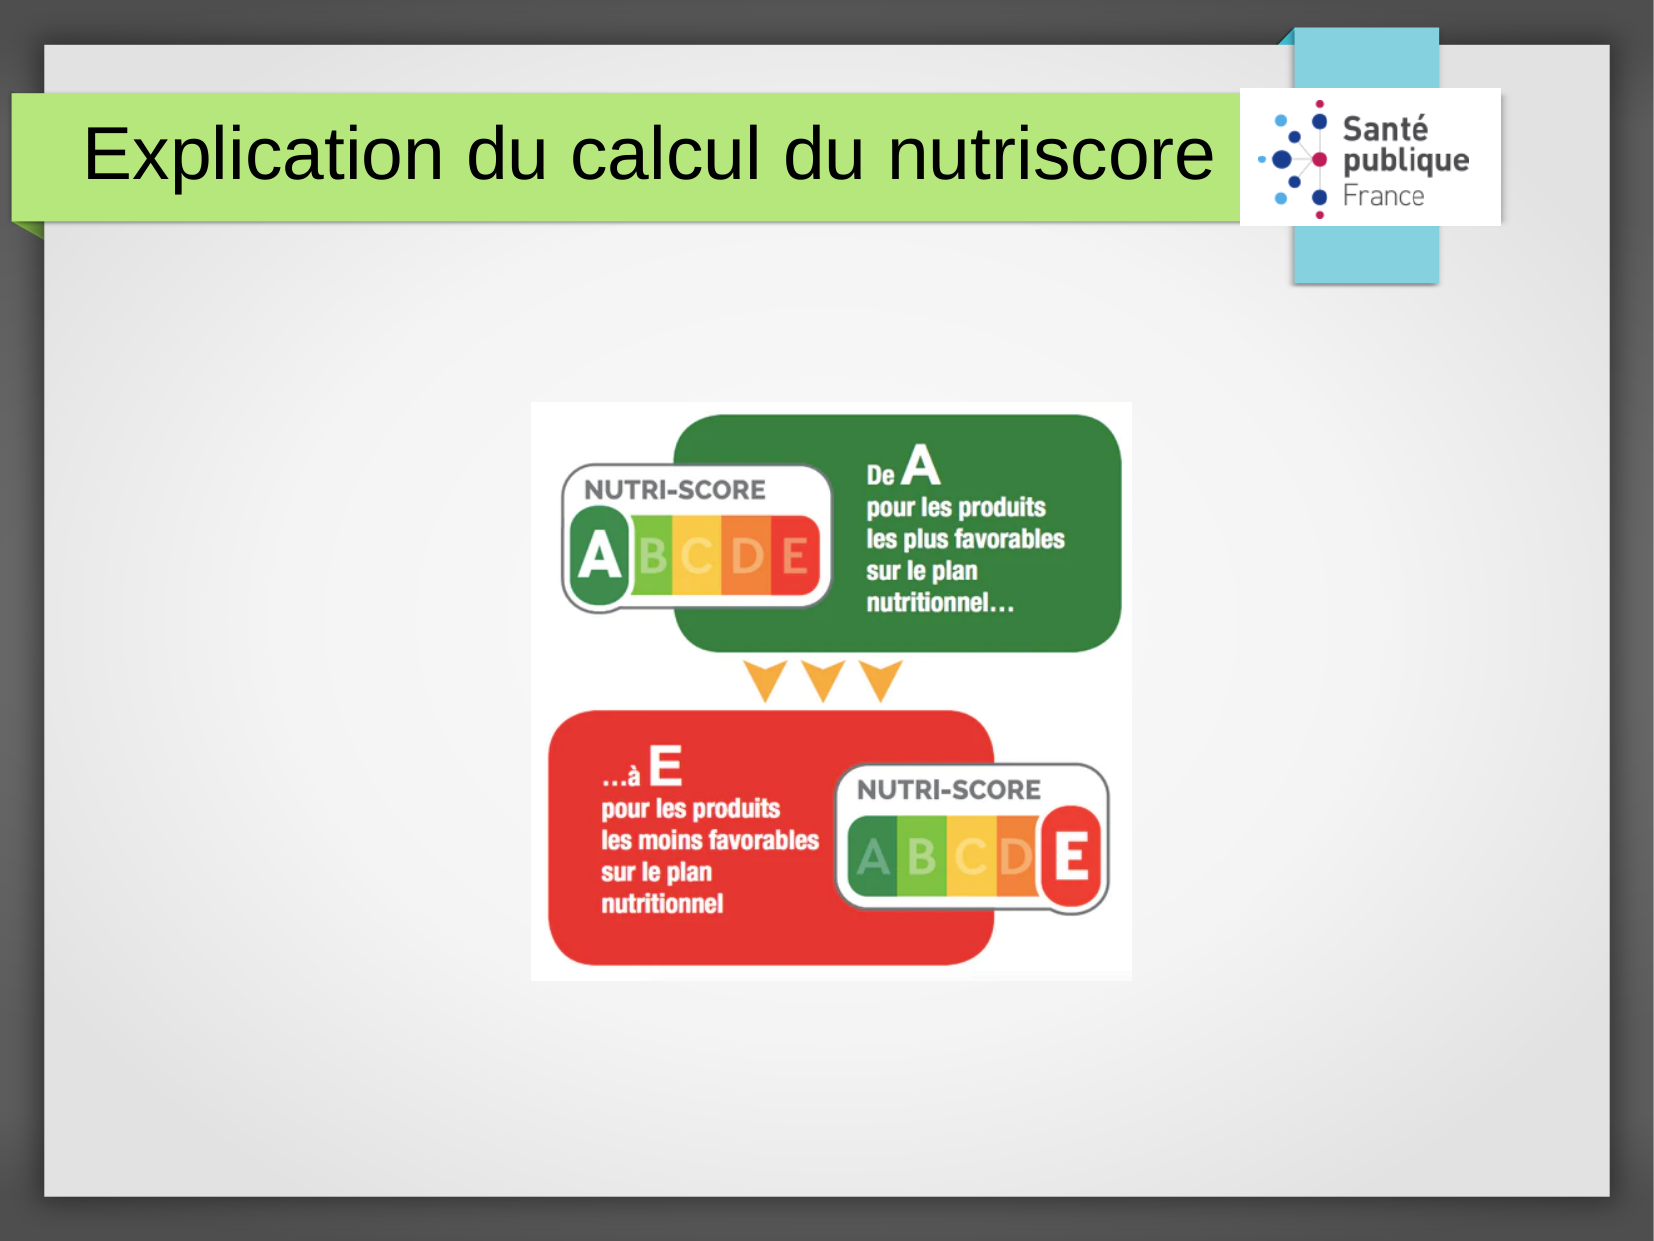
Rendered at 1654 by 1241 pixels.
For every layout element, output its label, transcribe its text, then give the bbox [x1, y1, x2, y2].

title Explication du calcul du nutriscore [82, 94, 1240, 213]
picture [0, 0, 1654, 1241]
